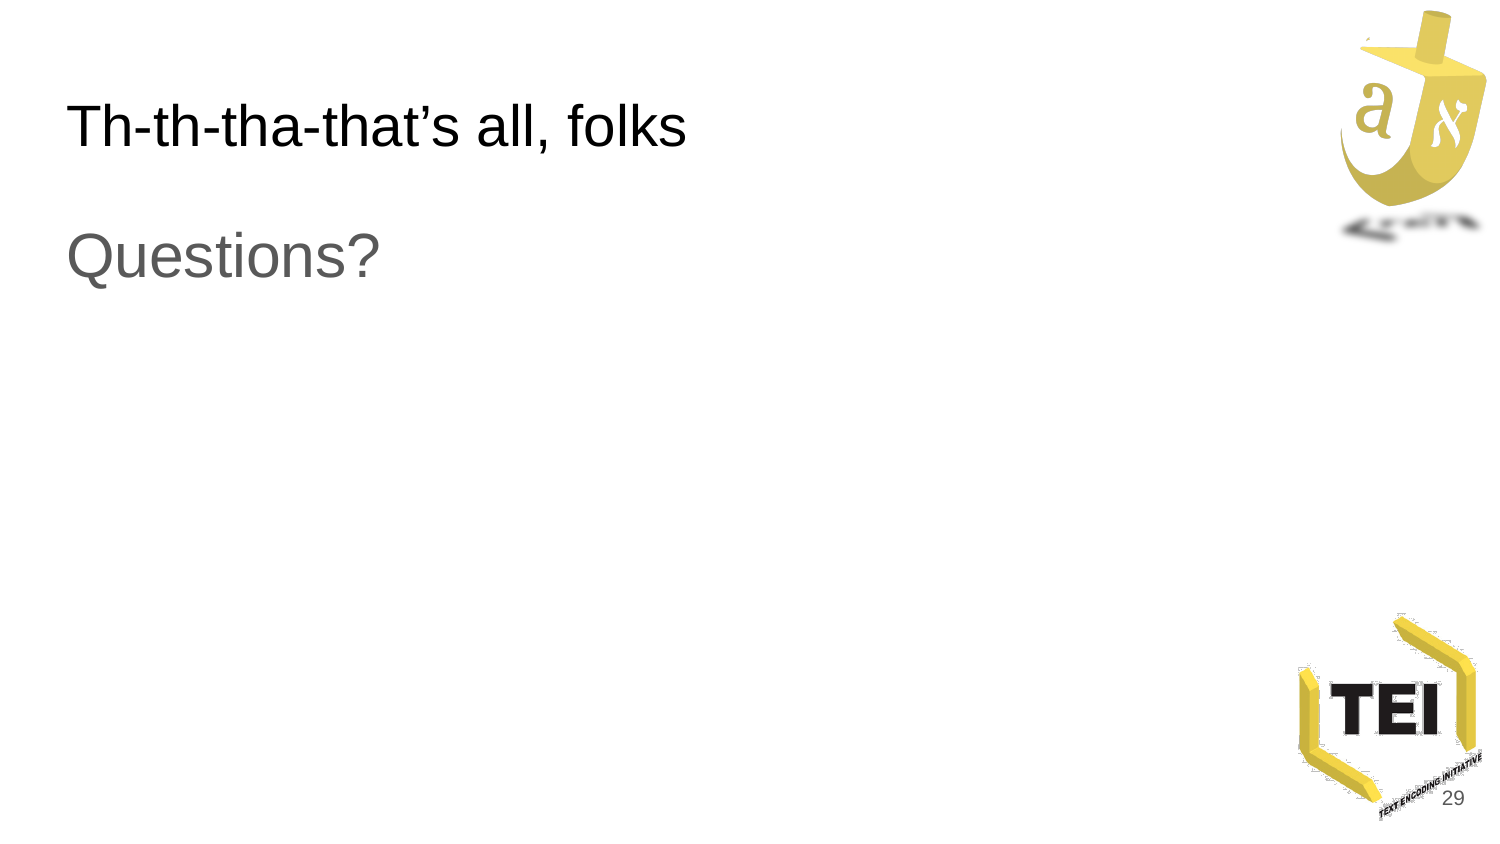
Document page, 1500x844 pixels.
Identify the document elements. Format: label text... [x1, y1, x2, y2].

picture [1324, 0, 1497, 250]
list Questions? [51, 189, 1449, 750]
title Th-th-tha-that’s all, folks [51, 72, 1449, 167]
slide_number <number> [1389, 764, 1480, 830]
picture [1275, 604, 1500, 830]
